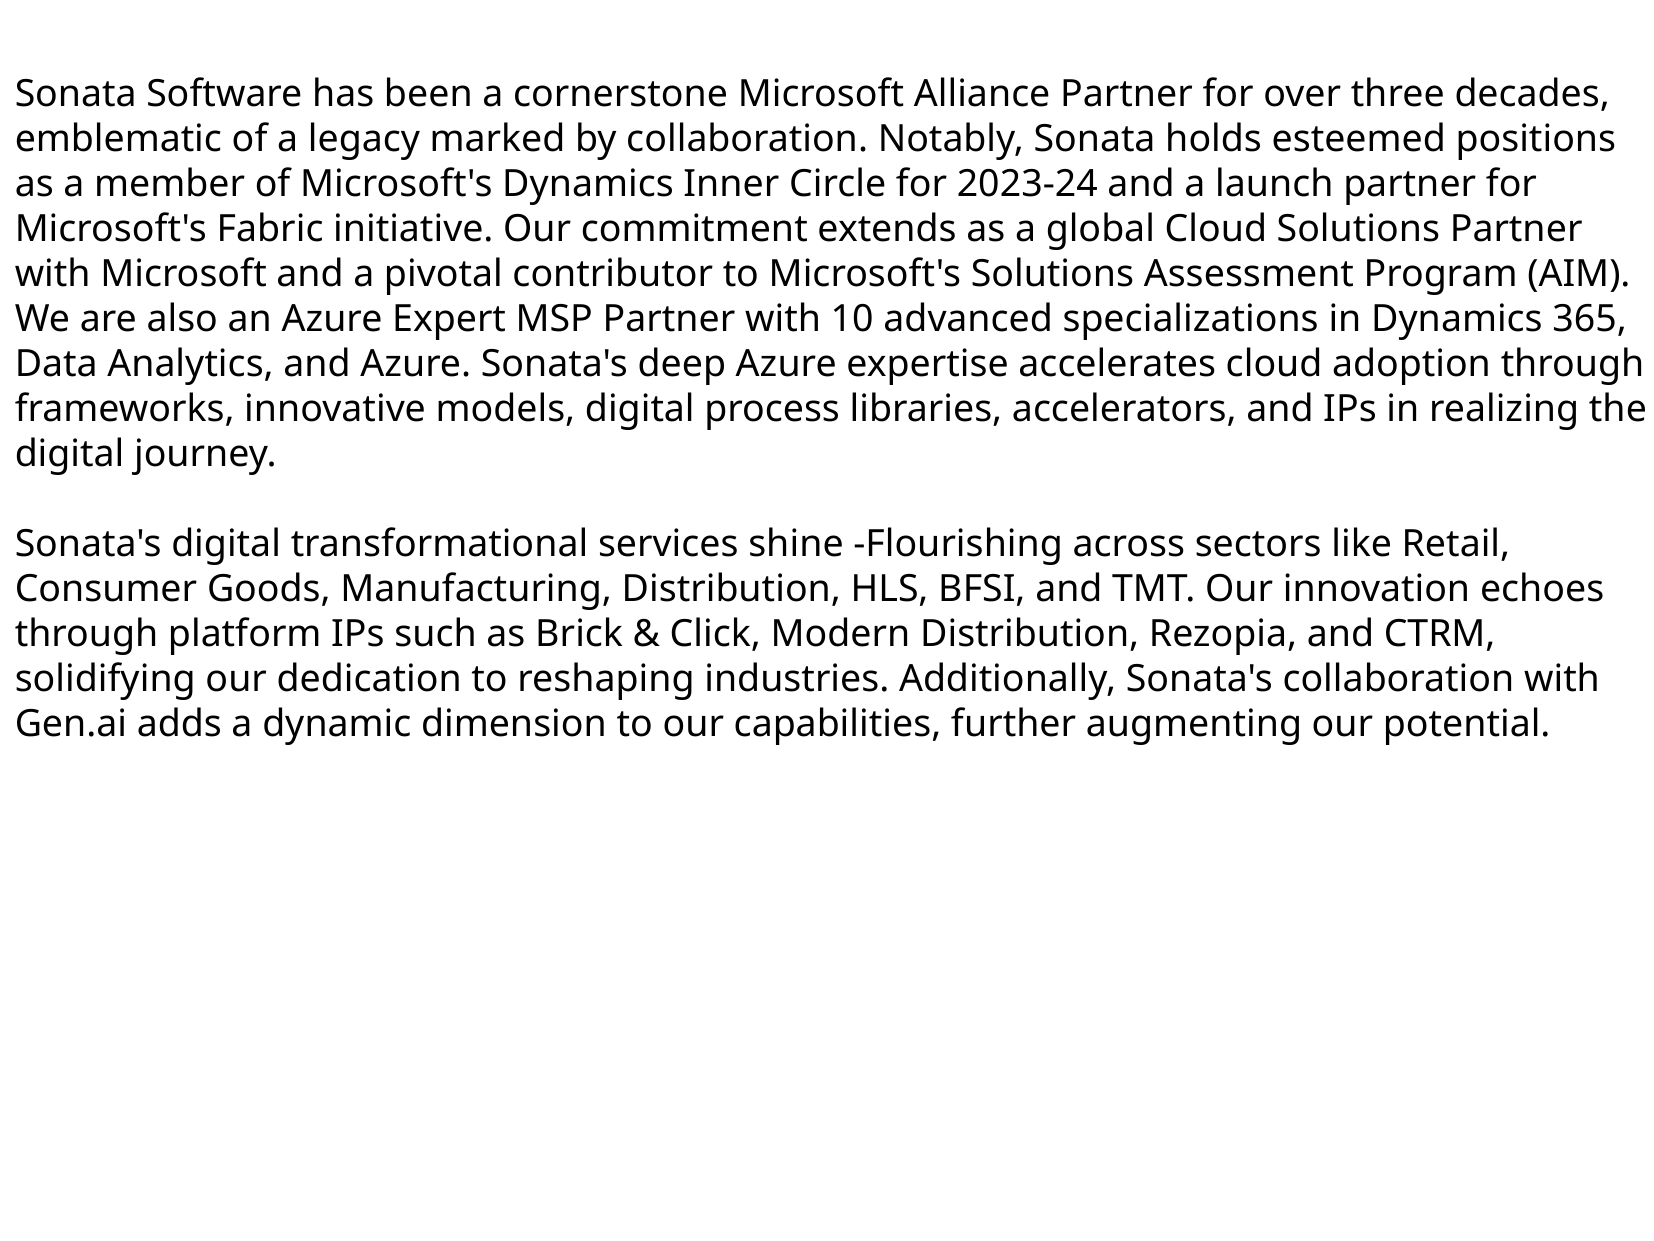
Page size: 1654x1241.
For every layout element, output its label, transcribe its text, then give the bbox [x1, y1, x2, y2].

text_box Sonata Software has been a cornerstone Microsoft Alliance Partner for over three decades, emblematic of a legacy marked by collaboration. Notably, Sonata holds esteemed positions as a member of Microsoft's Dynamics Inner Circle for 2023-24 and a launch partner for Microsoft's Fabric initiative. Our commitment extends as a global Cloud Solutions Partner with Microsoft and a pivotal contributor to Microsoft's Solutions Assessment Program (AIM). We are also an Azure Expert MSP Partner with 10 advanced specializations in Dynamics 365, Data Analytics, and Azure. Sonata's deep Azure expertise accelerates cloud adoption through frameworks, innovative models, digital process libraries, accelerators, and IPs in realizing the digital journey. Sonata's digital transformational services shine -Flourishing across sectors like Retail, Consumer Goods, Manufacturing, Distribution, HLS, BFSI, and TMT. Our innovation echoes through platform IPs such as Brick & Click, Modern Distribution, Rezopia, and CTRM, solidifying our dedication to reshaping industries. Additionally, Sonata's collaboration with Gen.ai adds a dynamic dimension to our capabilities, further augmenting our potential. [0, 59, 1654, 201]
